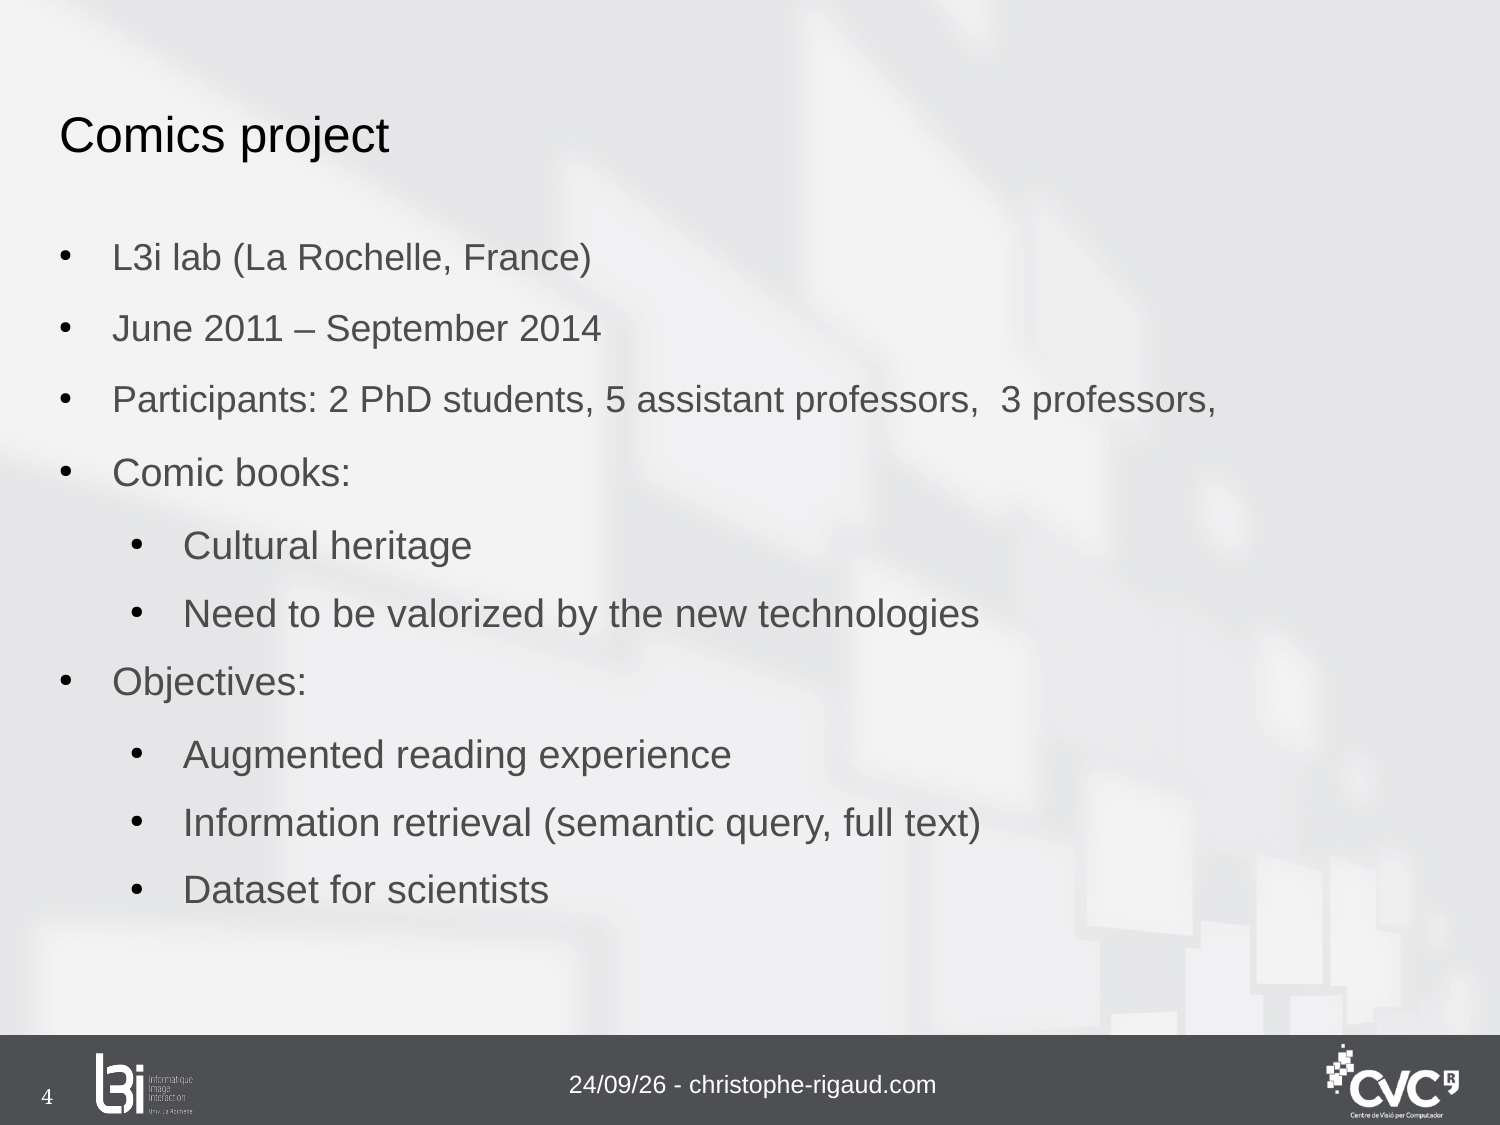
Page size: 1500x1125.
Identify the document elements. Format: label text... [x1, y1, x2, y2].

list L3i lab (La Rochelle, France) June 2011 – September 2014 Participants: 2 PhD students, 5 assistant professors, 3 professors, Comic books: Cultural heritage Need to be valorized by the new technologies Objectives: Augmented reading experience Information retrieval (semantic query, full text) Dataset for scientists [41, 235, 1477, 1004]
picture [0, 0, 1500, 1125]
text_box 01/03/13 - christophe-rigaud.com [59, 1063, 1447, 1106]
title Comics project [41, 41, 1459, 229]
